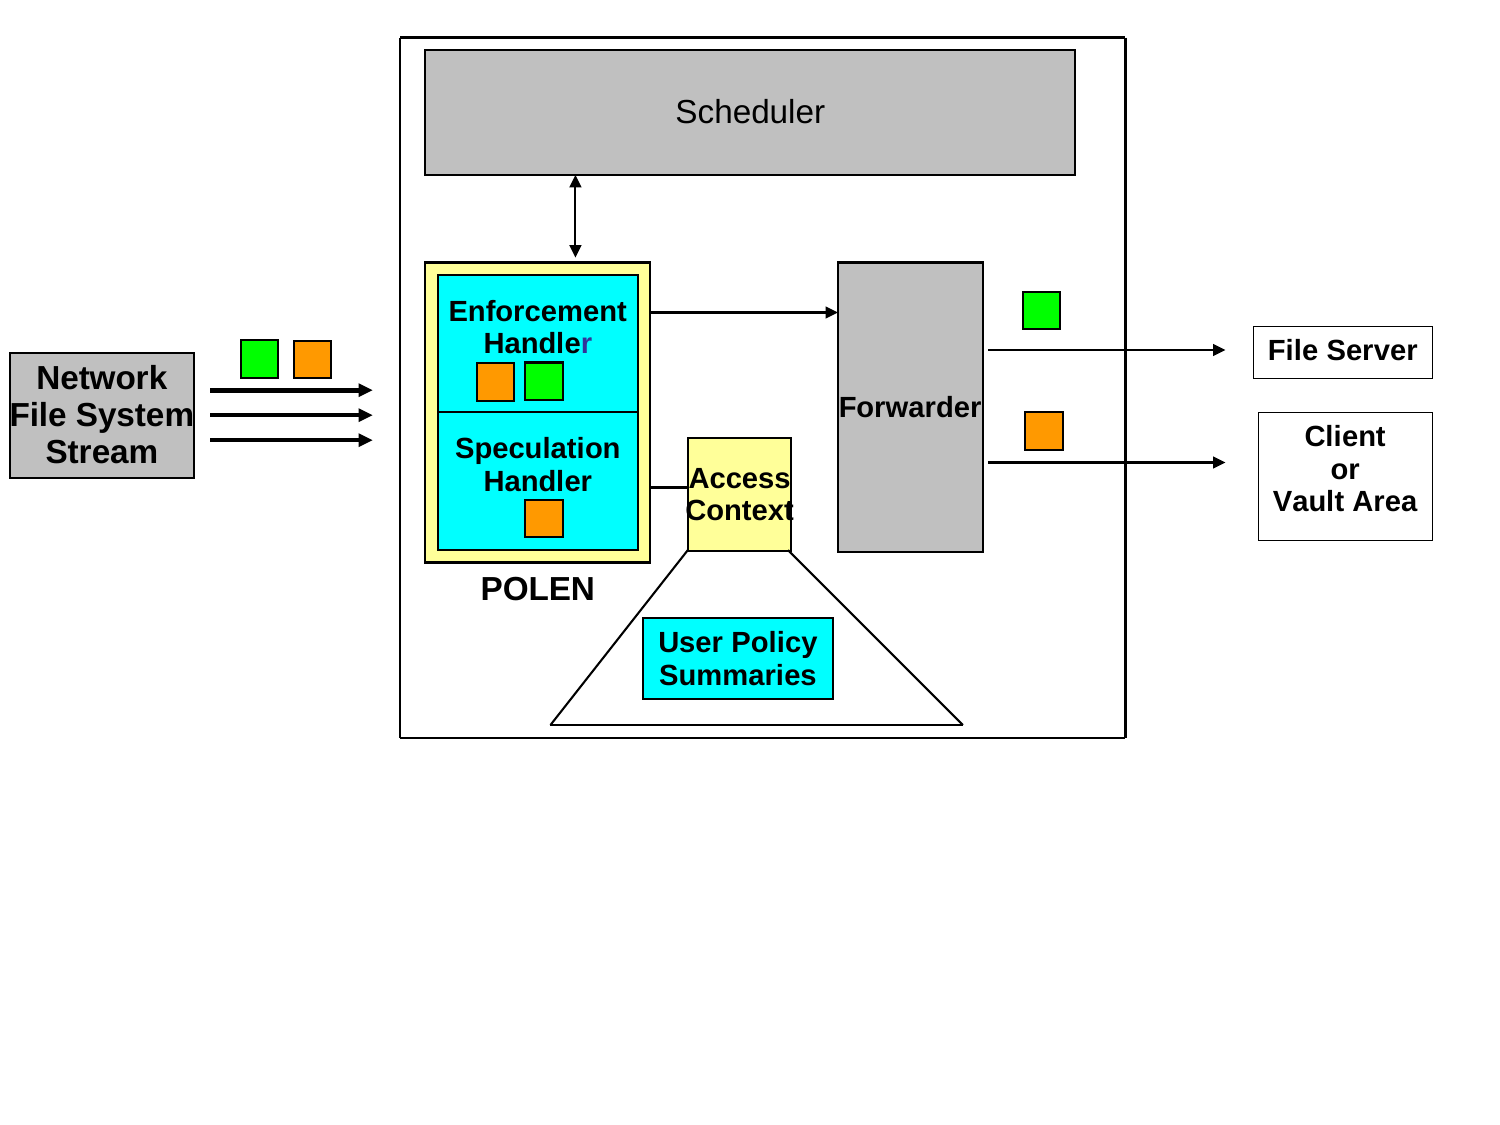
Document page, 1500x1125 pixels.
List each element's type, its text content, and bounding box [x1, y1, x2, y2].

text_box Forwarder [837, 262, 983, 552]
text_box File Server [1253, 326, 1433, 379]
text_box Scheduler [425, 49, 1076, 175]
text_box Network File System Stream [9, 352, 194, 478]
text_box [425, 262, 651, 563]
text_box [1025, 412, 1063, 450]
text_box [240, 340, 279, 378]
text_box POLEN [465, 562, 611, 616]
text_box User Policy Summaries [643, 618, 833, 700]
text_box [1022, 291, 1061, 330]
text_box [293, 340, 332, 379]
text_box Access Context [687, 437, 792, 552]
text_box Client or Vault Area [1258, 412, 1433, 541]
text_box Enforcement Handler [437, 275, 638, 412]
text_box Speculation Handler [437, 412, 638, 550]
